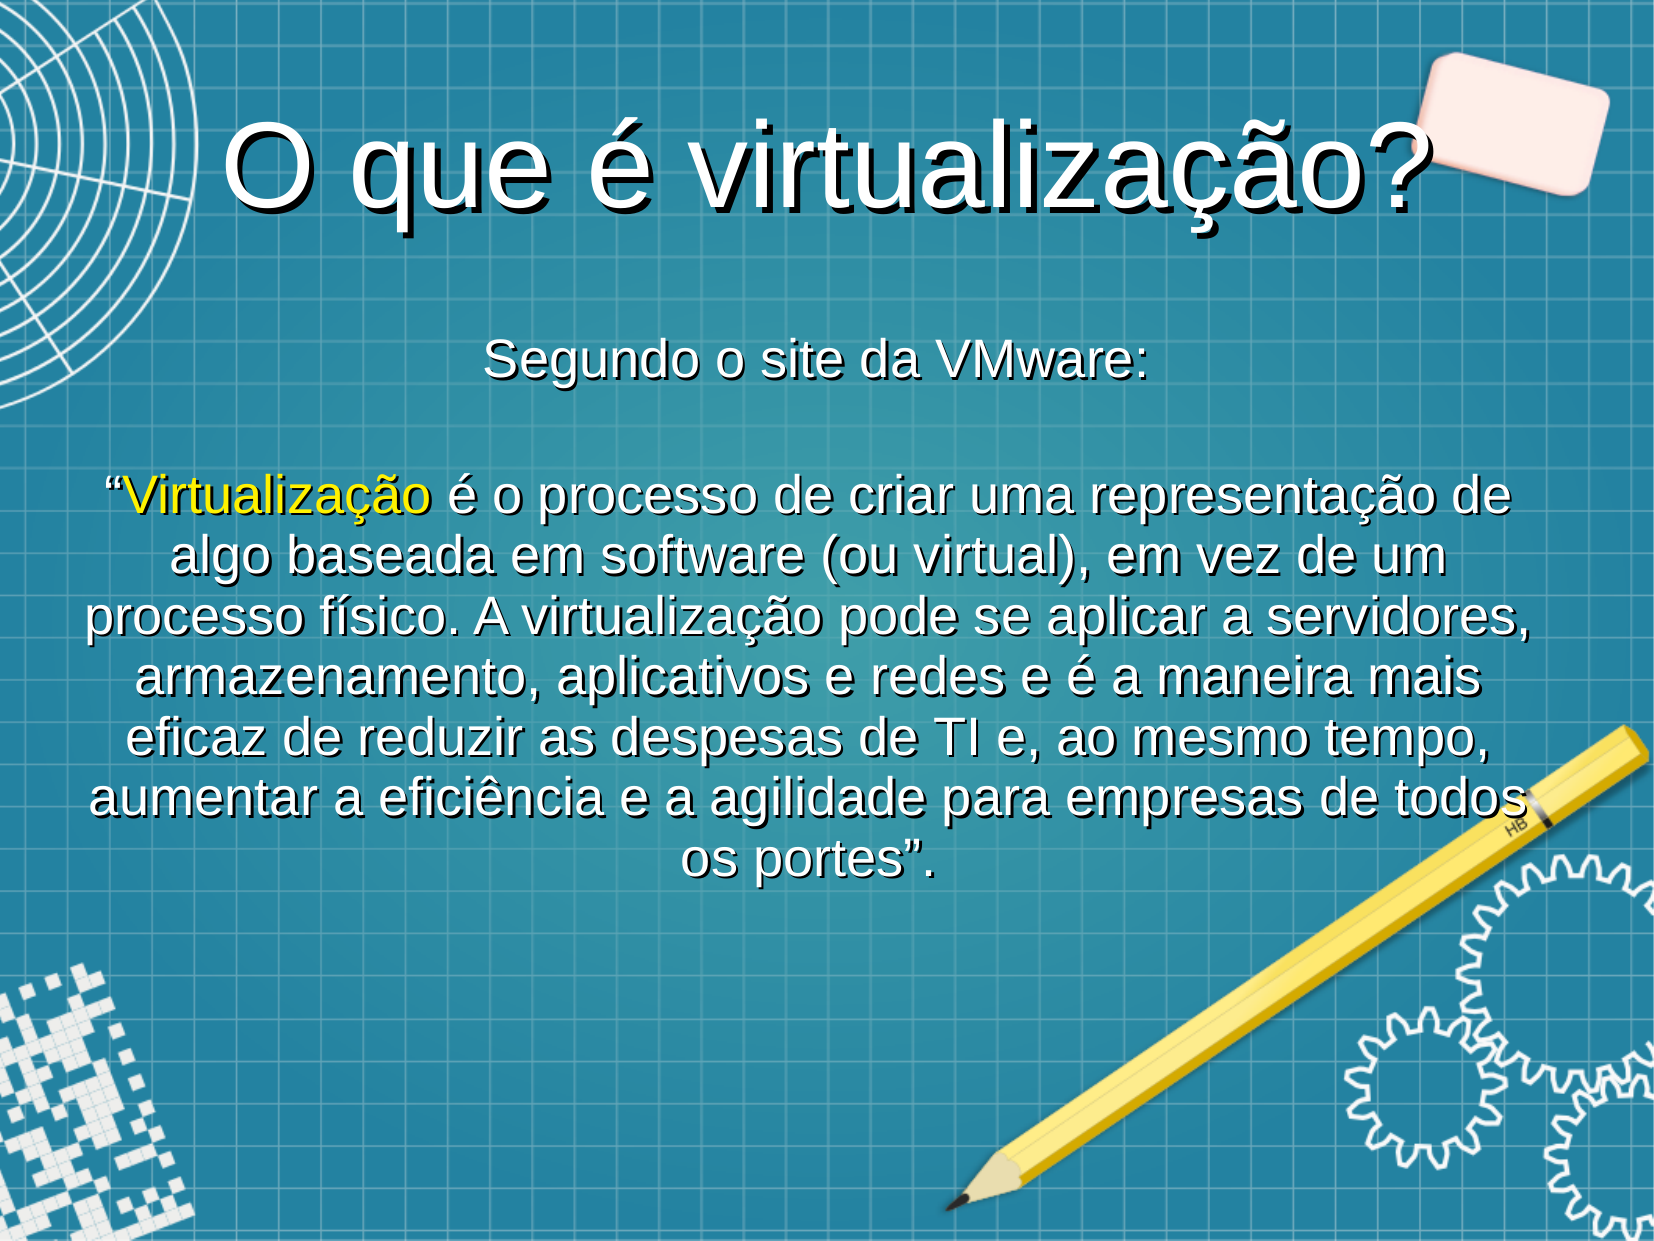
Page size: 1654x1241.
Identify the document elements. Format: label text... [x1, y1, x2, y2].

subtitle Segundo o site da VMware: “Virtualização é o processo de criar uma representação de algo baseada em software (ou virtual), em vez de um processo físico. A virtualização pode se aplicar a servidores, armazenamento, aplicativos e redes e é a maneira mais eficaz de reduzir as despesas de TI e, ao mesmo tempo, aumentar a eficiência e a agilidade para empresas de todos os portes”. [64, 307, 1554, 910]
title O que é virtualização? [82, 23, 1571, 308]
picture [0, 0, 1654, 1241]
